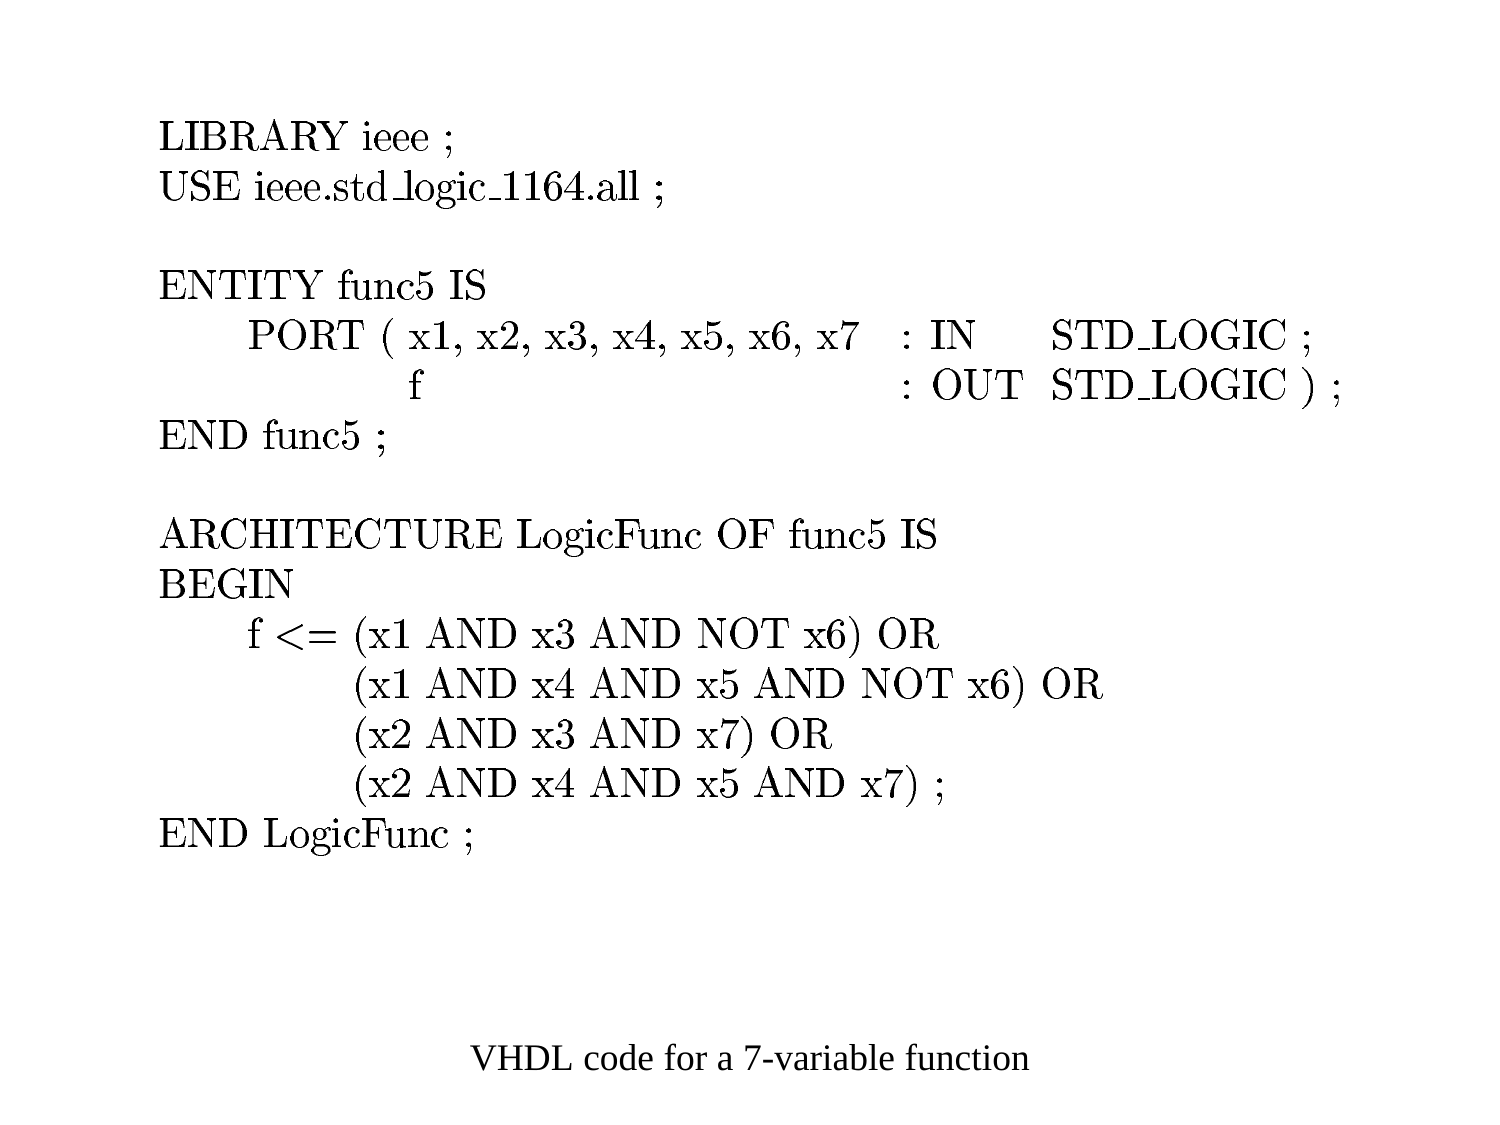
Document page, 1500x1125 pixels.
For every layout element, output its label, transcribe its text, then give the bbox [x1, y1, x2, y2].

picture [159, 119, 1339, 856]
text_box VHDL code for a 7-variable function [177, 1025, 1324, 1101]
